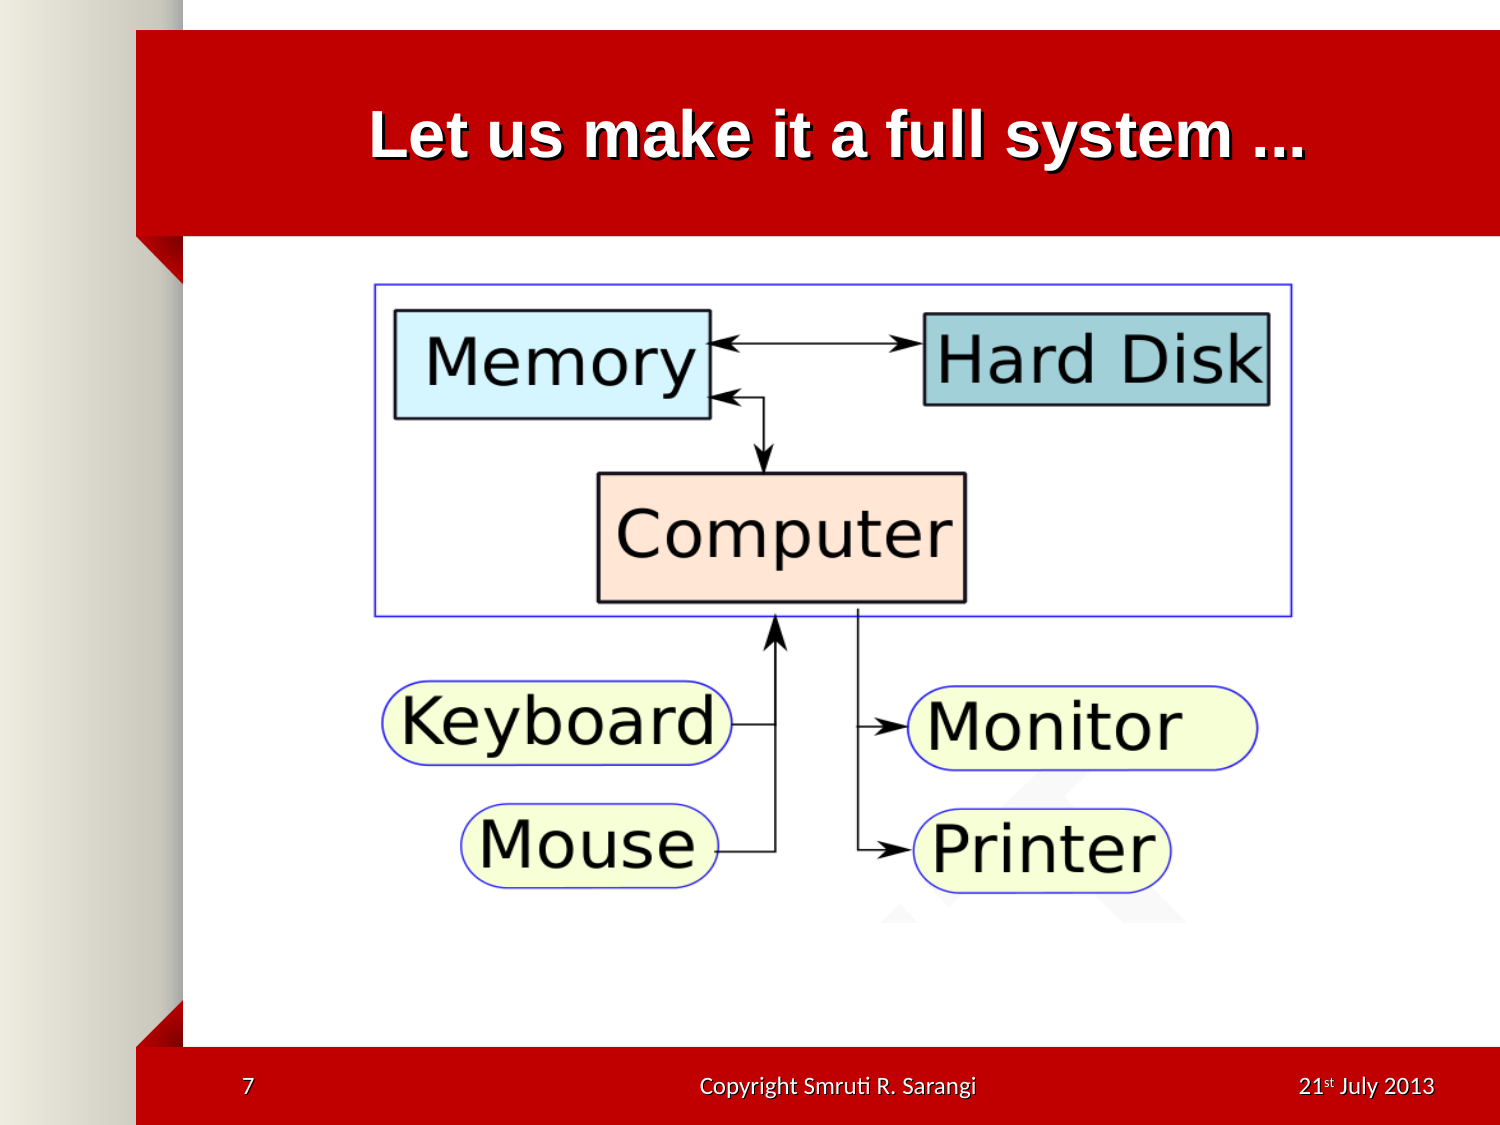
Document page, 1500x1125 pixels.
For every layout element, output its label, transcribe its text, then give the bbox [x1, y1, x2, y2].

title Let us make it a full system ... [230, 57, 1447, 211]
picture [0, 0, 1500, 1125]
